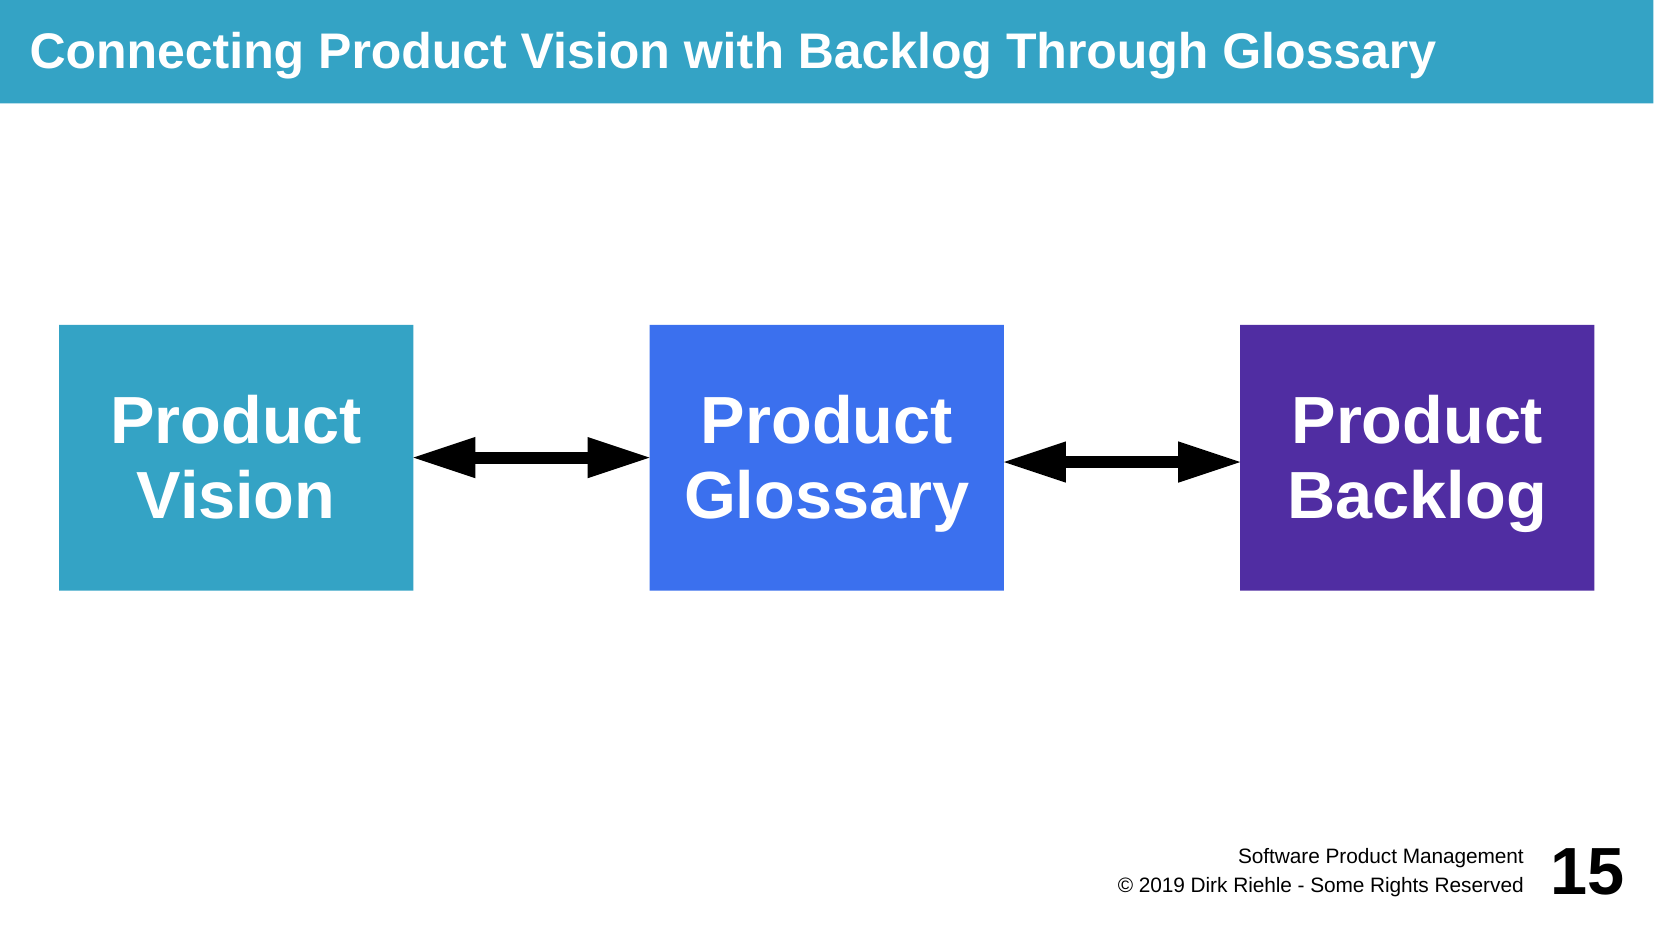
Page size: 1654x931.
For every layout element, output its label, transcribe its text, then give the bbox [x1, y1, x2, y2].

text_box Product Backlog [1240, 324, 1595, 591]
text_box Product Glossary [649, 324, 1004, 591]
title Connecting Product Vision with Backlog Through Glossary [0, 0, 1654, 104]
text_box Product Vision [59, 324, 414, 591]
